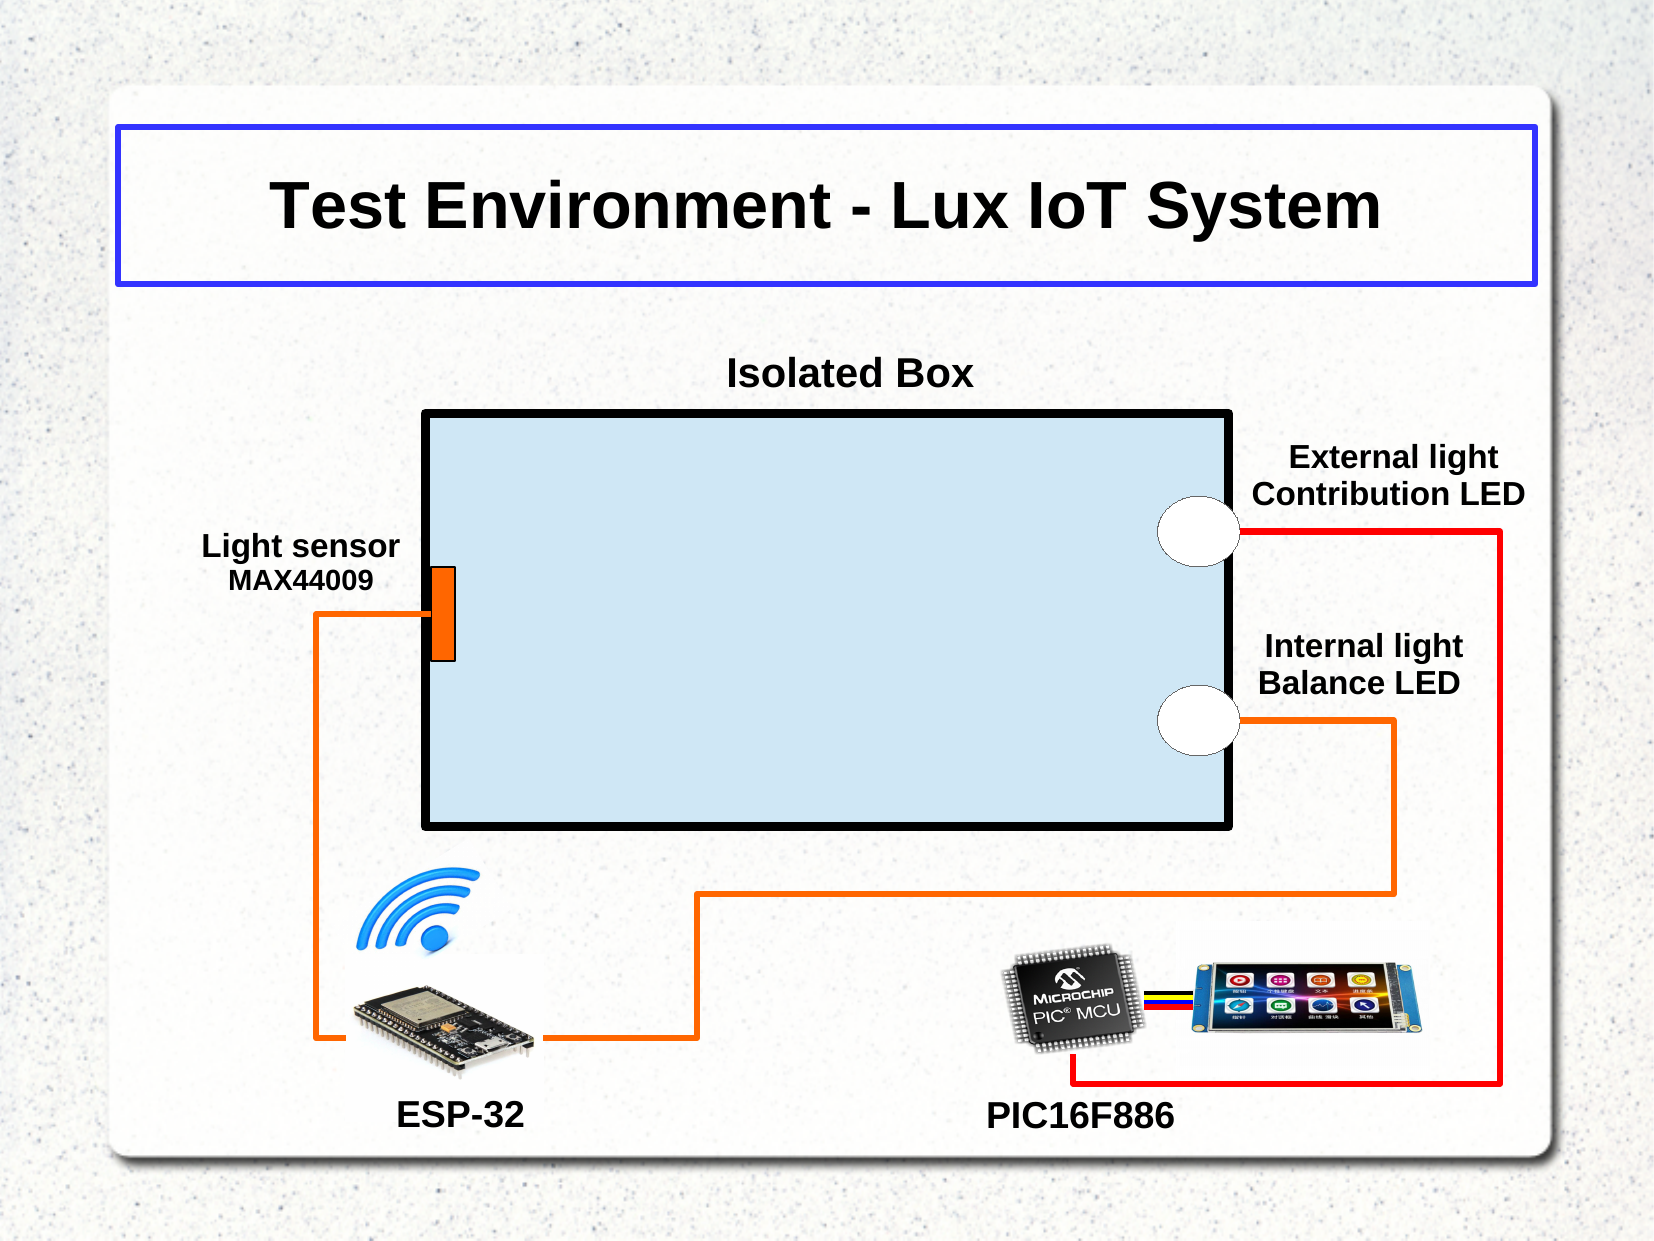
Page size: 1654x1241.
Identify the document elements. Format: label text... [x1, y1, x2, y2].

picture [0, 0, 1654, 1241]
text_box Internal light Balance LED [1204, 620, 1524, 712]
text_box [425, 413, 1240, 827]
text_box Light sensor MAX44009 [141, 519, 461, 607]
title Test Environment - Lux IoT System [118, 126, 1536, 285]
text_box Isolated Box [566, 342, 1134, 405]
text_box External light Contribution LED [1234, 431, 1554, 523]
text_box PIC16F886 [921, 1086, 1241, 1145]
text_box ESP-32 [301, 1086, 621, 1145]
